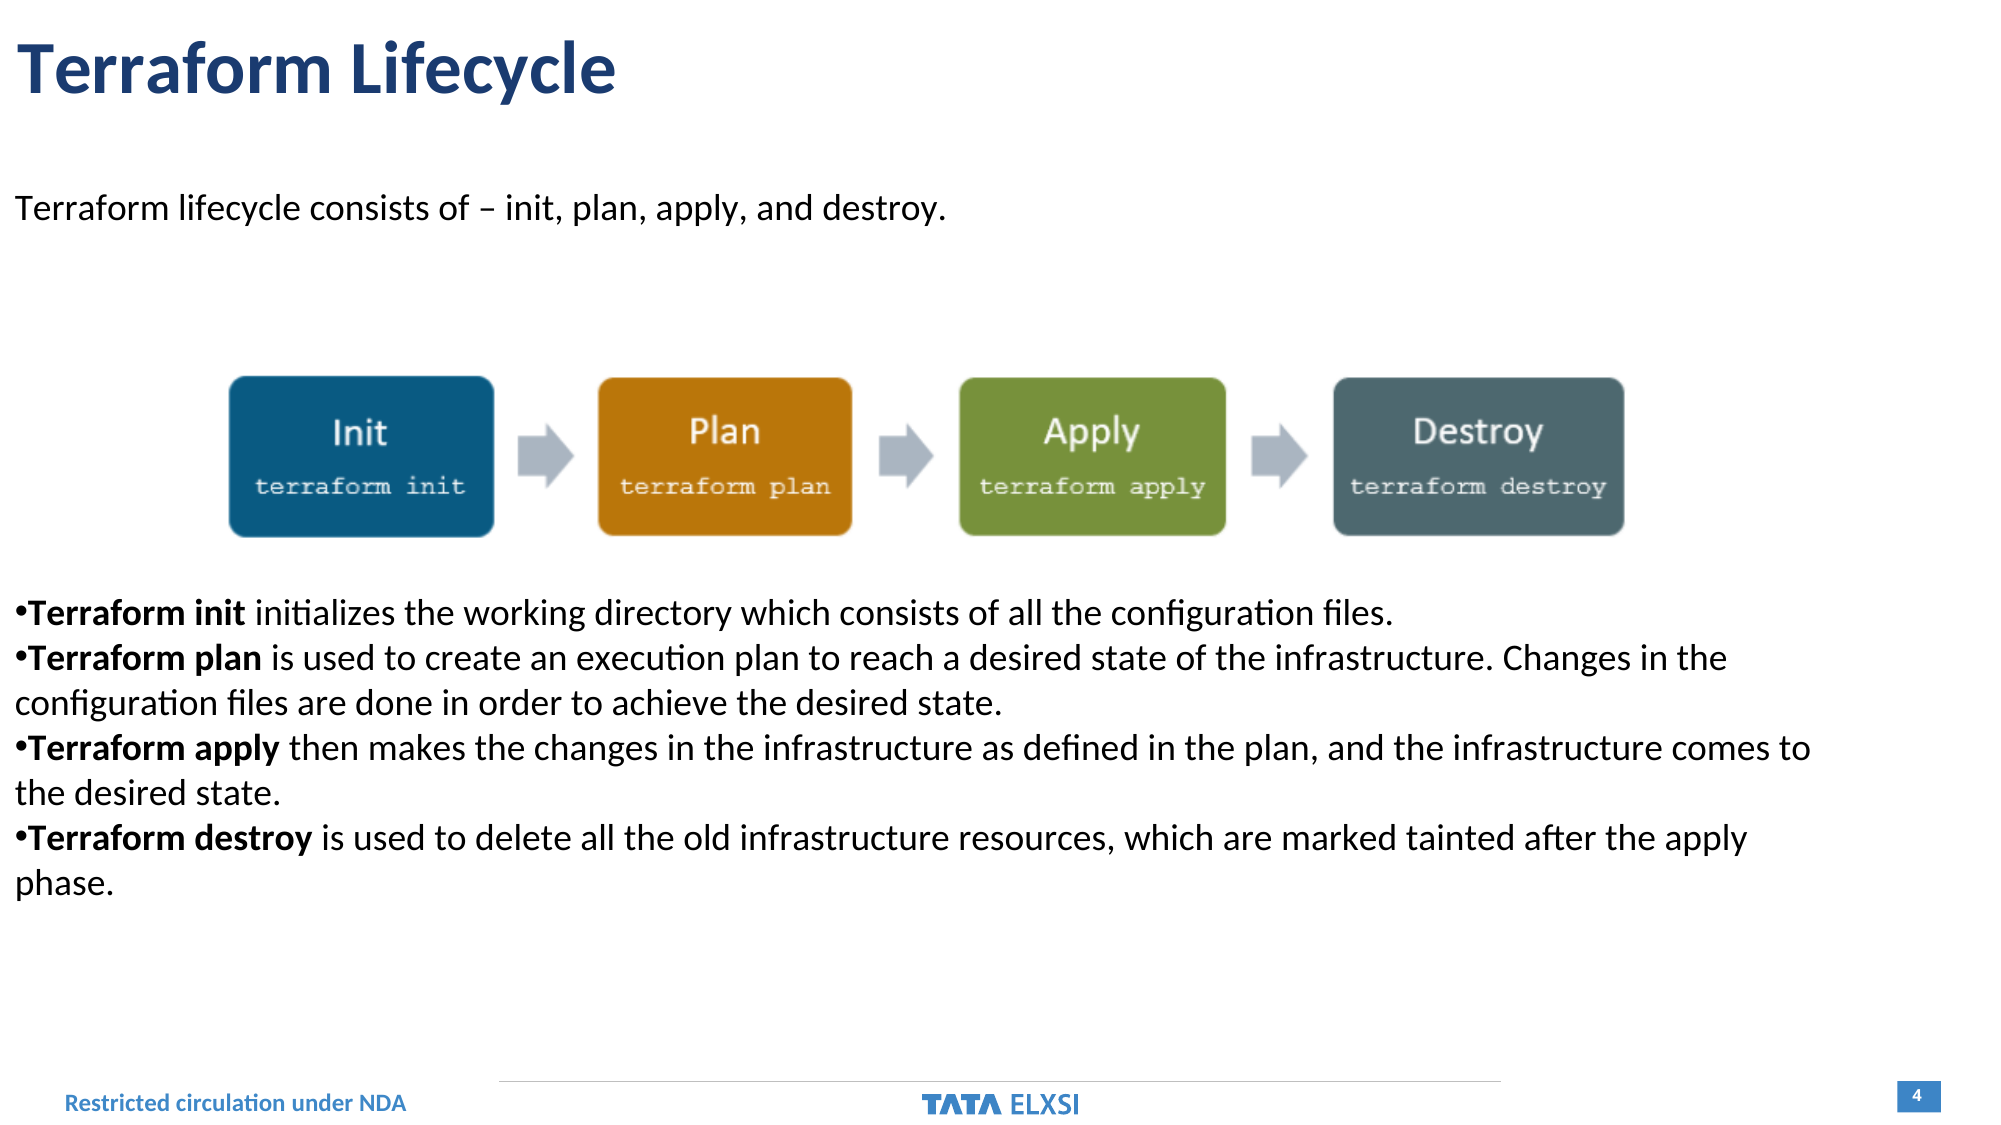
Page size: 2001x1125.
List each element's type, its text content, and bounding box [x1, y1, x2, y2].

text_box Terraform lifecycle consists of – init, plan, apply, and destroy. Terraform init initializes the working directory which consists of all the configuration files. Terraform plan is used to create an execution plan to reach a desired state of the infrastructure. Changes in the configuration files are done in order to achieve the desired state. Terraform apply then makes the changes in the infrastructure as defined in the plan, and the infrastructure comes to the desired state. Terraform destroy is used to delete all the old infrastructure resources, which are marked tainted after the apply phase. [0, 175, 1860, 911]
title Terraform Lifecycle [0, 29, 1832, 128]
picture [218, 348, 1642, 563]
